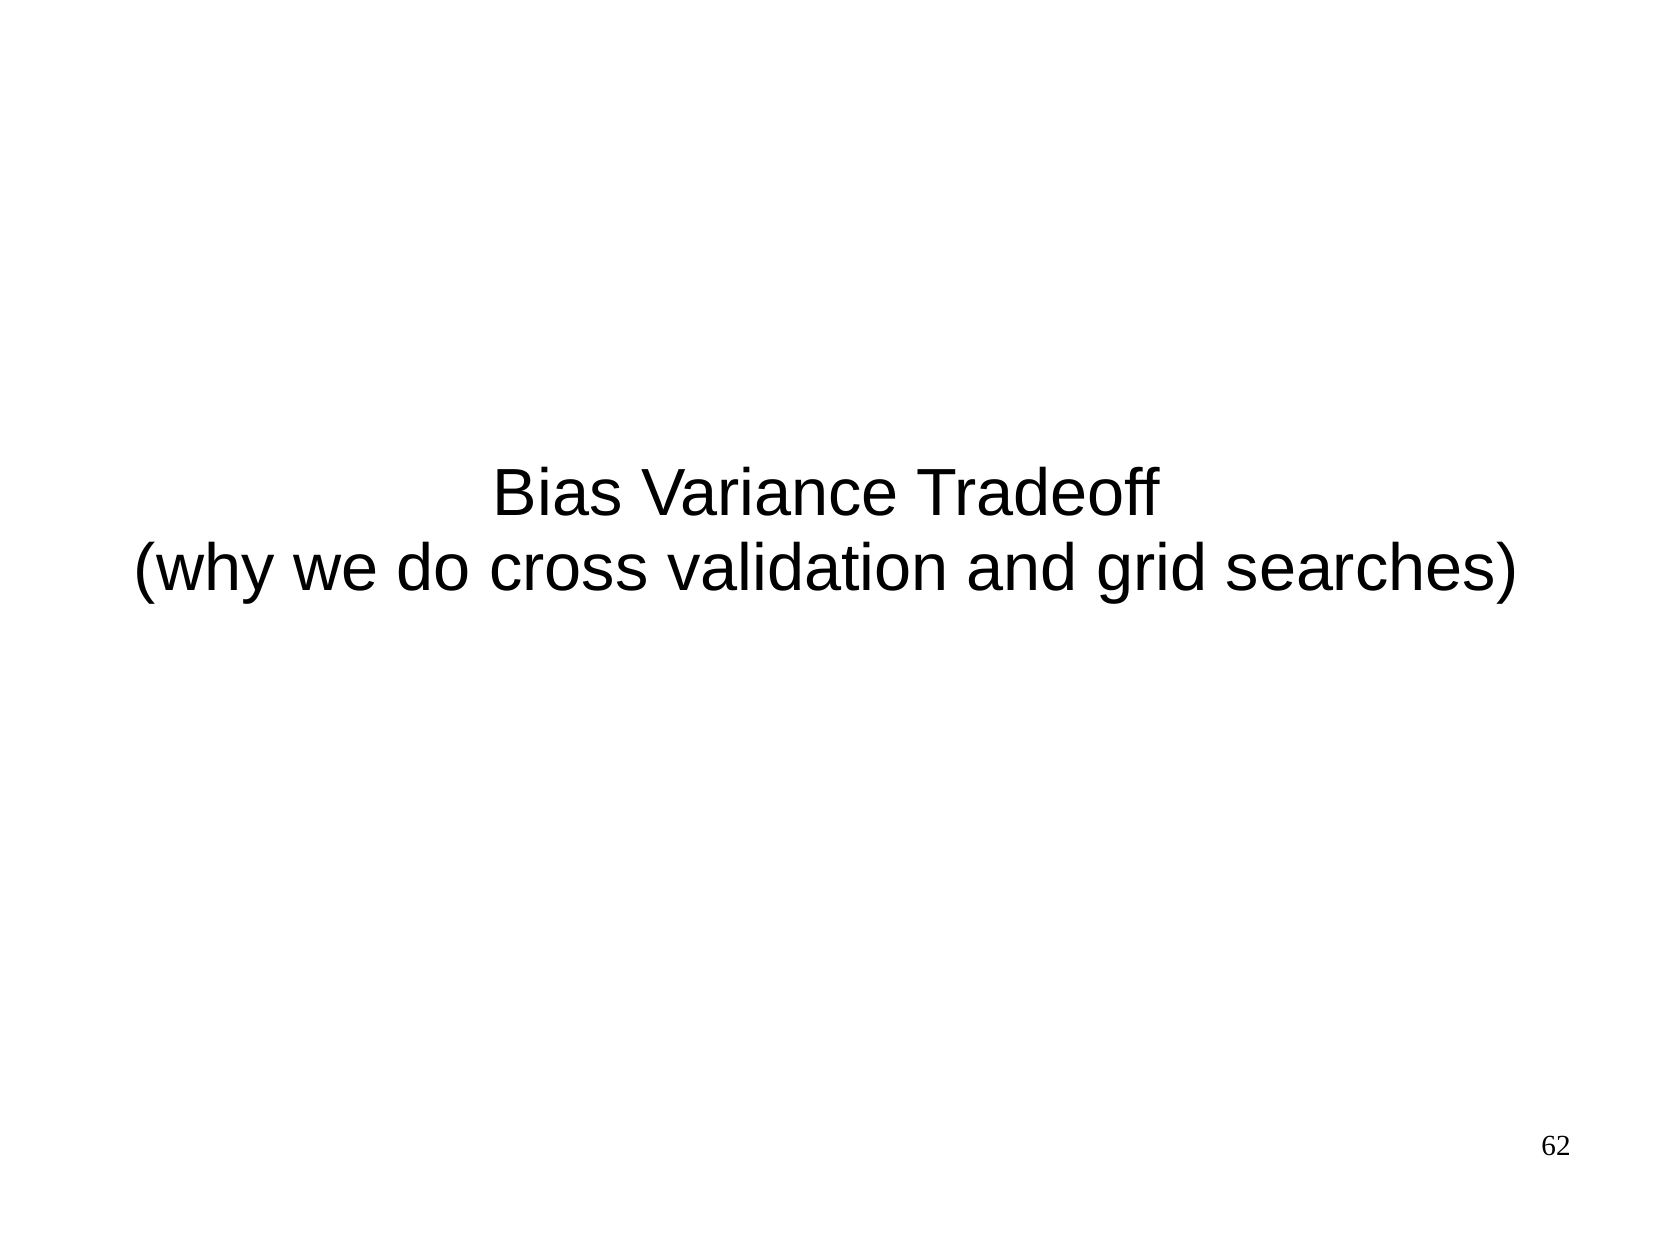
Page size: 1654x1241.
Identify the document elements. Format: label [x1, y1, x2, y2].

text_box [82, 49, 1571, 1025]
